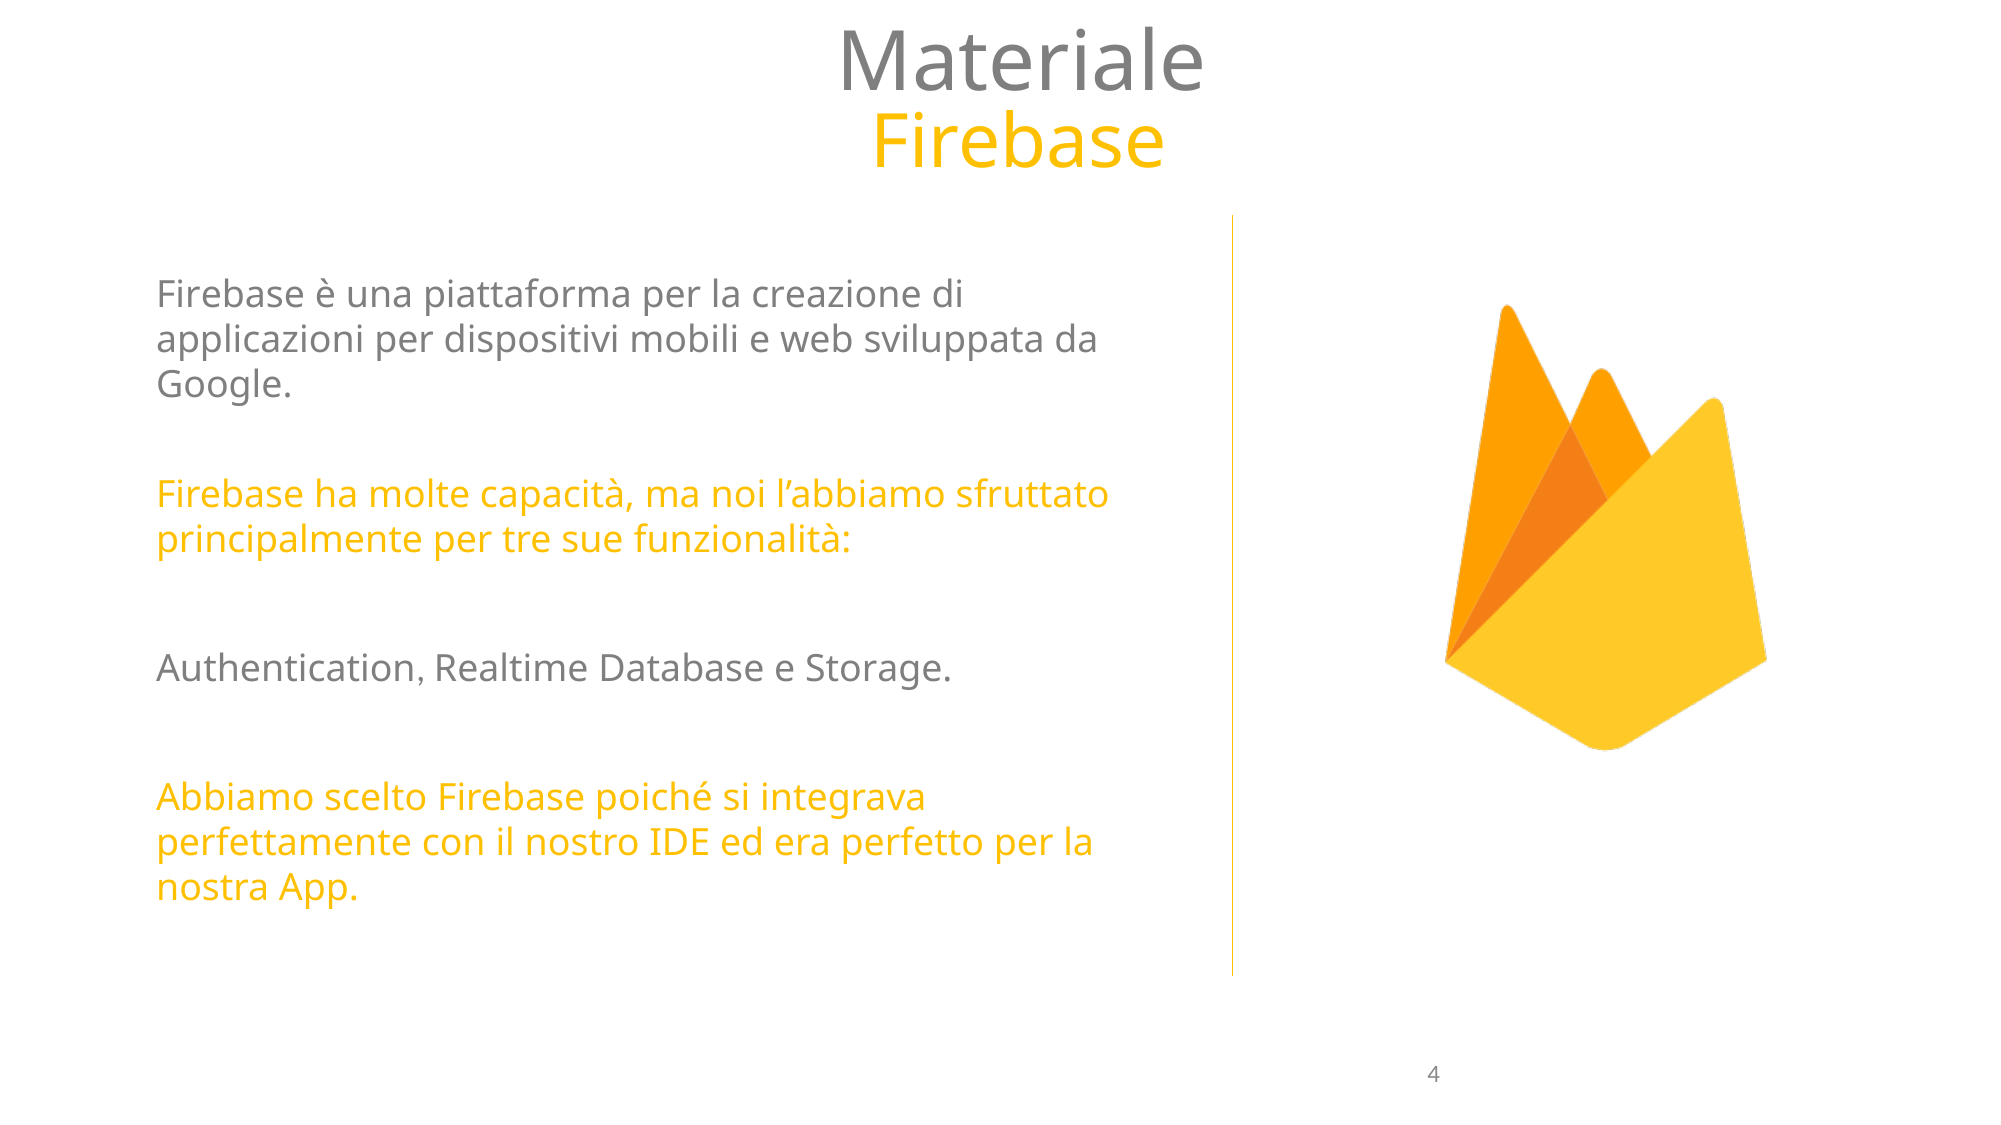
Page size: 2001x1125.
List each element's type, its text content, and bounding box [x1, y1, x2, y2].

text_box Materiale [759, 0, 1285, 117]
text_box Firebase è una piattaforma per la creazione di applicazioni per dispositivi mobili e web sviluppata da Google. [141, 262, 1141, 415]
picture [1292, 214, 1920, 842]
text_box [1412, 994, 1863, 1103]
text_box Firebase ha molte capacità, ma noi l’abbiamo sfruttato principalmente per tre sue funzionalità: [141, 461, 1141, 568]
text_box Authentication, Realtime Database e Storage. [141, 636, 1141, 698]
text_box Firebase [855, 85, 1189, 192]
text_box Abbiamo scelto Firebase poiché si integrava perfettamente con il nostro IDE ed era perfetto per la nostra App. [141, 765, 1141, 918]
